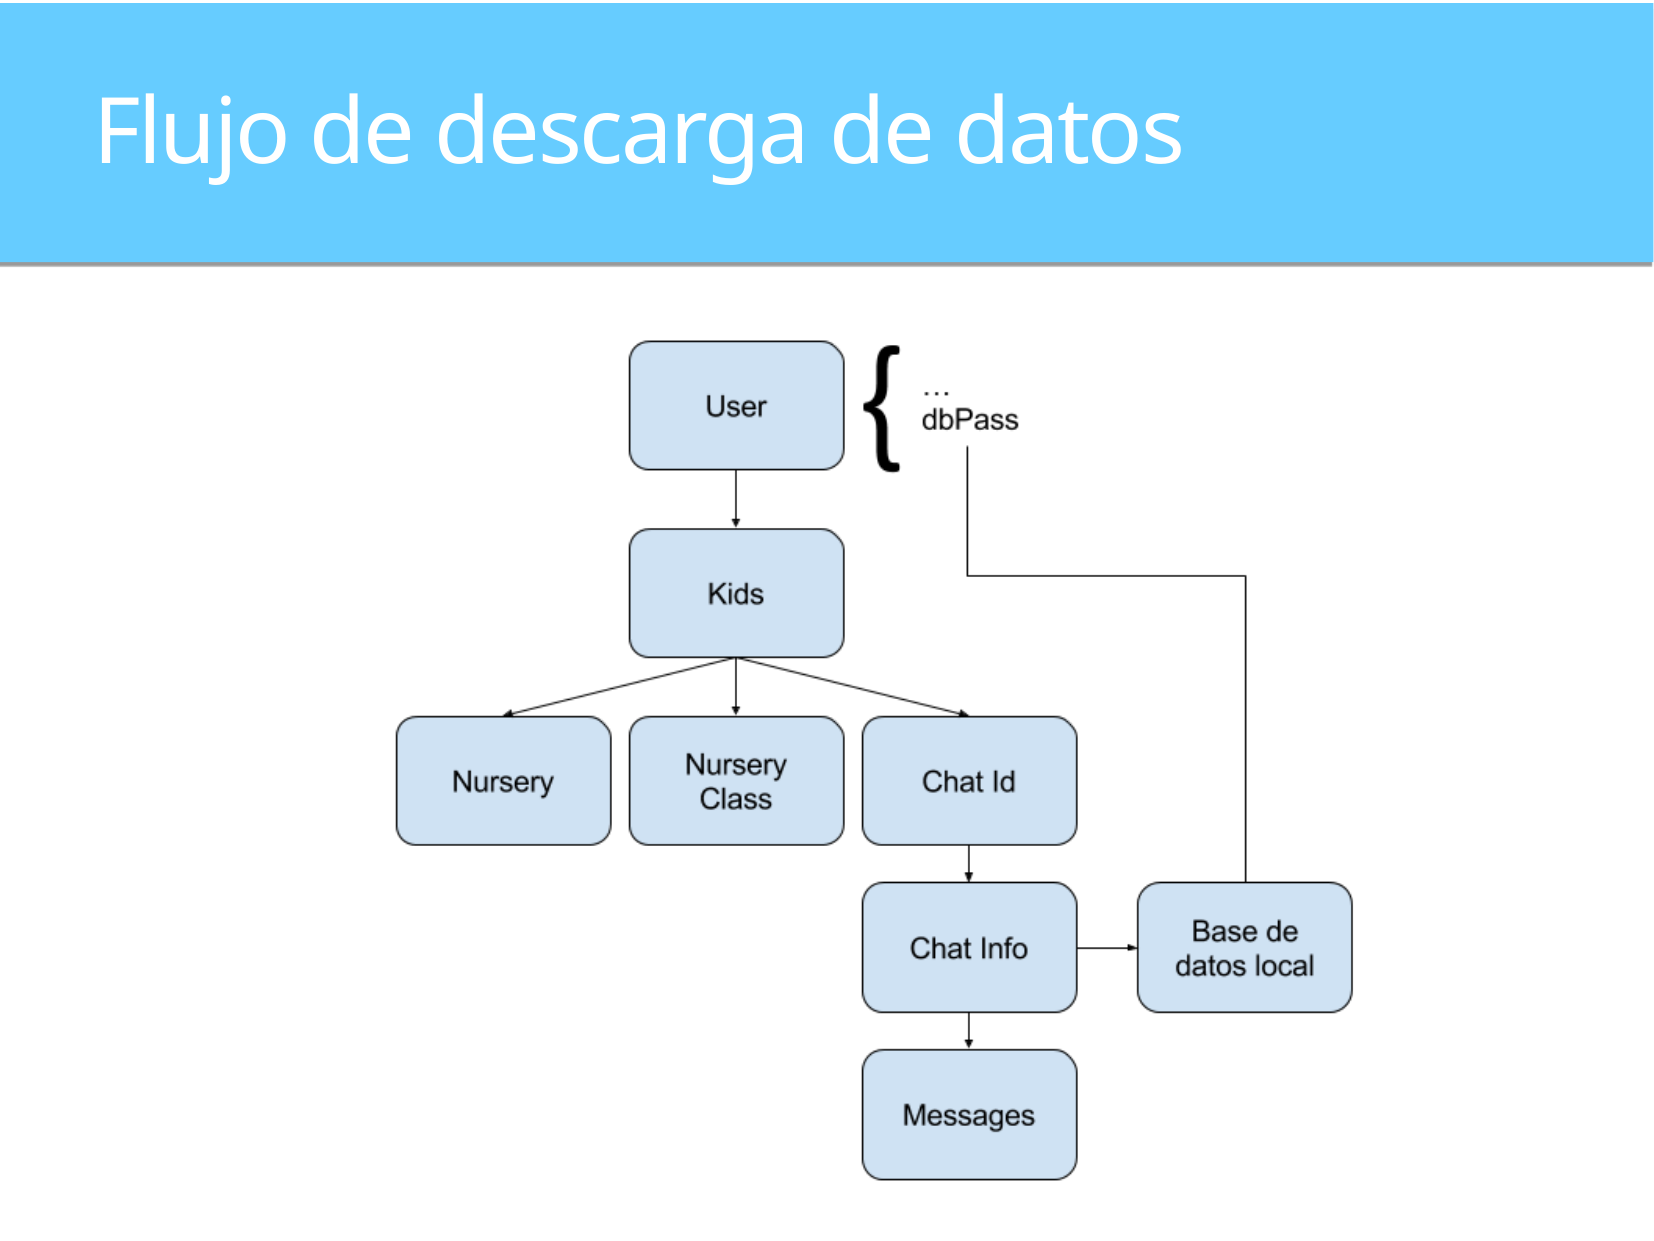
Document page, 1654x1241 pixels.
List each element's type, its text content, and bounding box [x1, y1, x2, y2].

title Flujo de descarga de datos [78, 26, 1571, 233]
text_box [0, 3, 1654, 263]
picture [35, 283, 1536, 1241]
